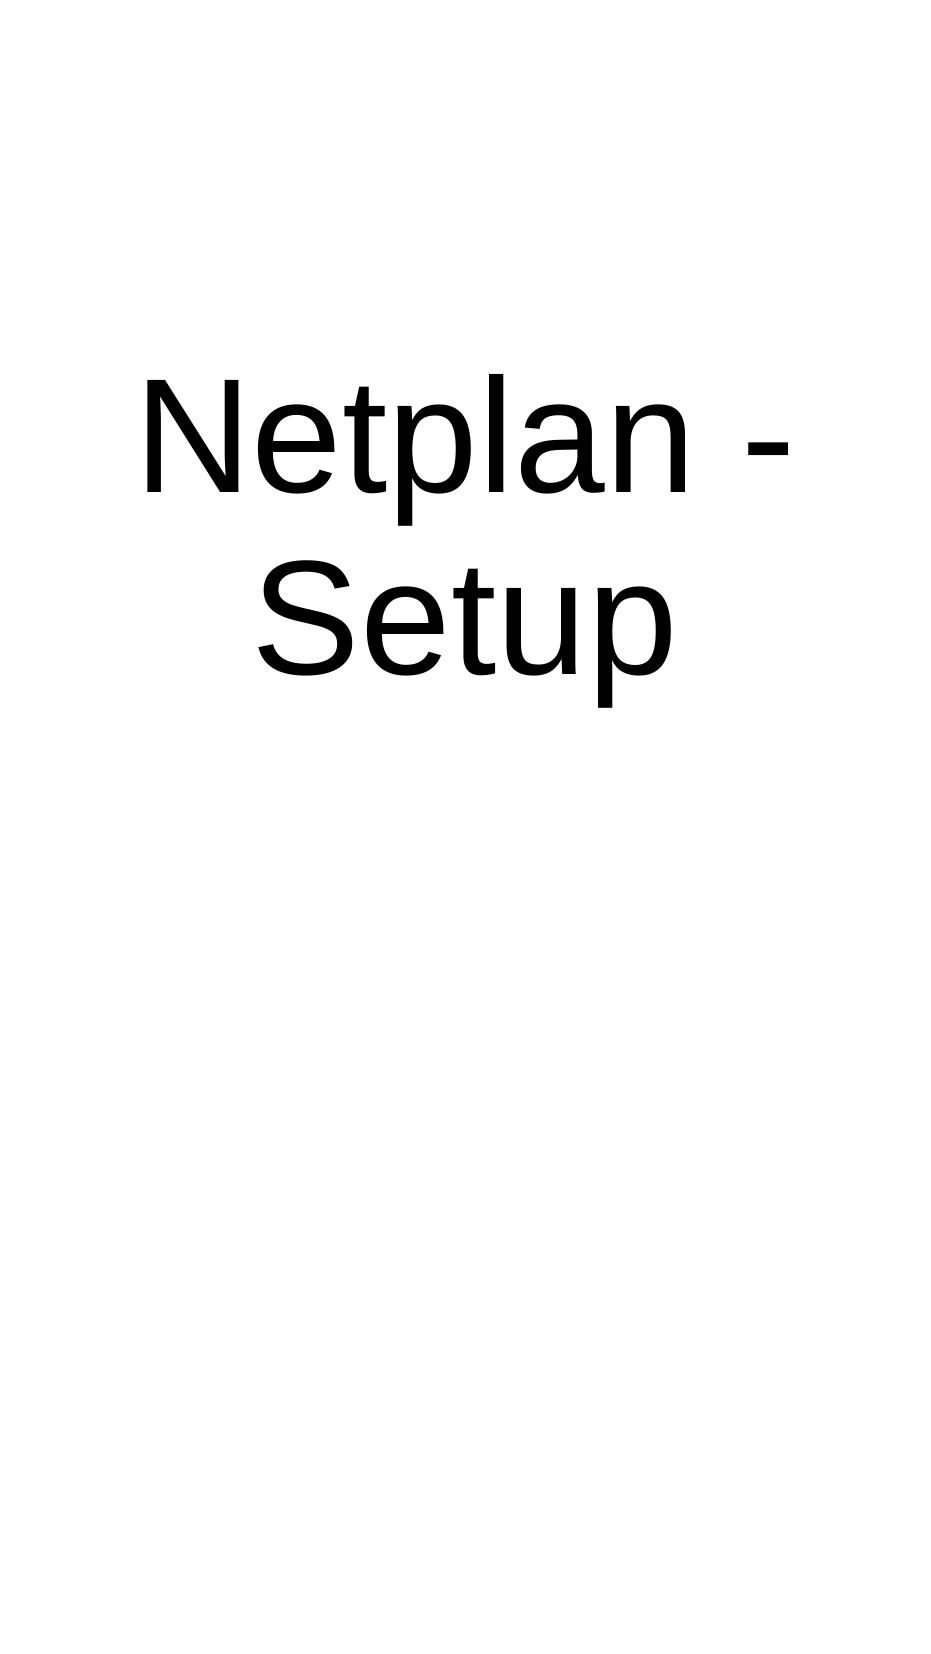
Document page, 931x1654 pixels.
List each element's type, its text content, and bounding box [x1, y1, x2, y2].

title Netplan - Setup [46, 344, 884, 709]
